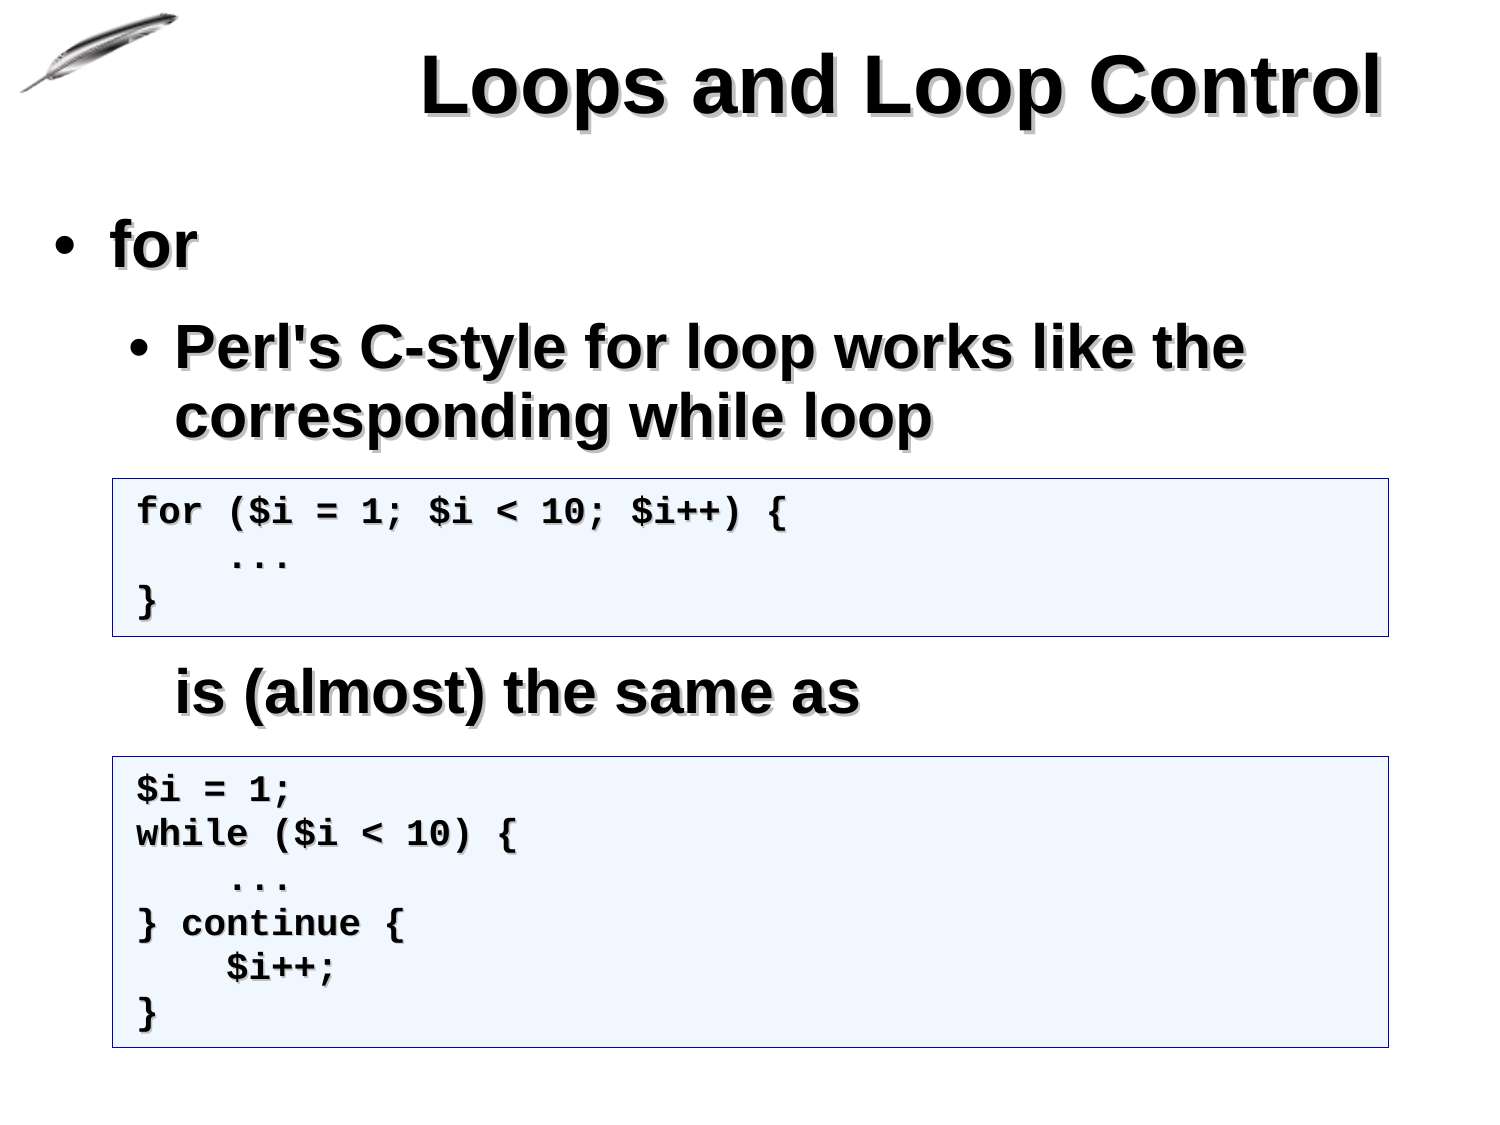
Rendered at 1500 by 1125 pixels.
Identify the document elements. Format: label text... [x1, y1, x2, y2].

text_box $i = 1; while ($i < 10) { ... } continue { $i++; } [112, 755, 1389, 1048]
picture [16, 11, 184, 95]
title Loops and Loop Control [419, 0, 1459, 179]
text_box for ($i = 1; $i < 10; $i++) { ... } [112, 478, 1389, 636]
list for Perl's C-style for loop works like the corresponding while loop is (almost) the same as [53, 207, 1447, 1084]
